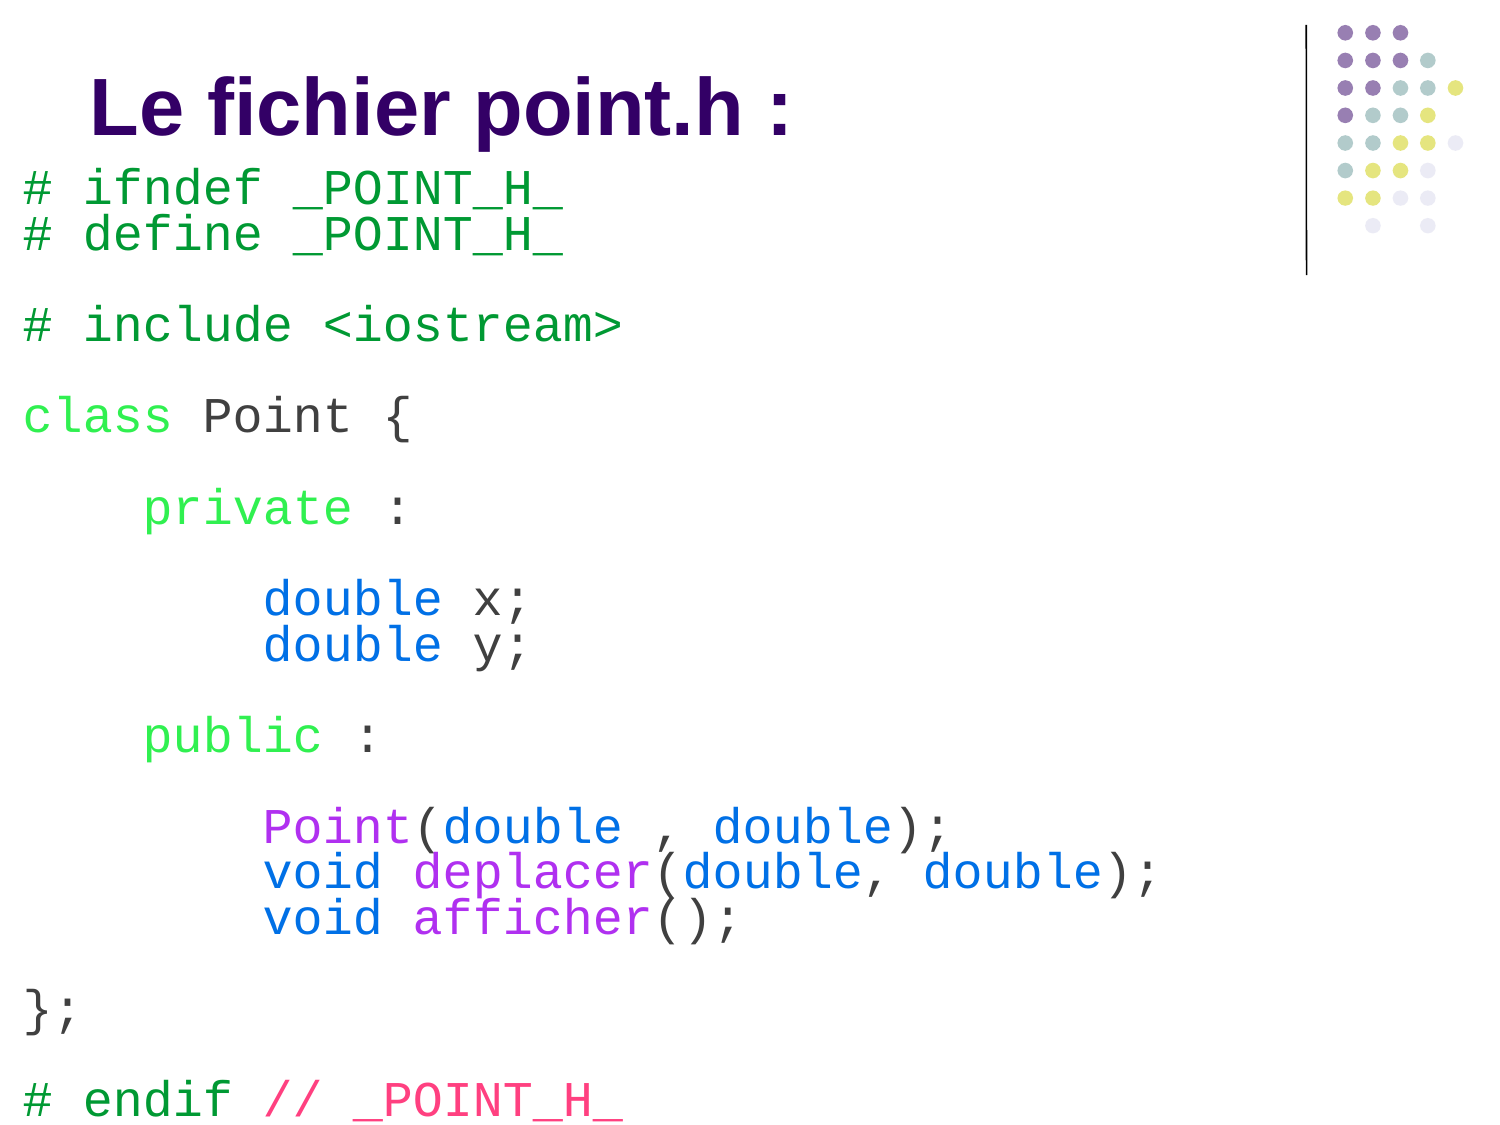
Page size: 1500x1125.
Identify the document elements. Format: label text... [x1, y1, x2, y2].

list # ifndef _POINT_H_ # define _POINT_H_ # include <iostream> class Point { private : double x; double y; public : Point(double , double); void deplacer(double, double); void afficher(); }; # endif // _POINT_H_ [4, 177, 1500, 1125]
title Le fichier point.h : [75, 0, 1310, 159]
